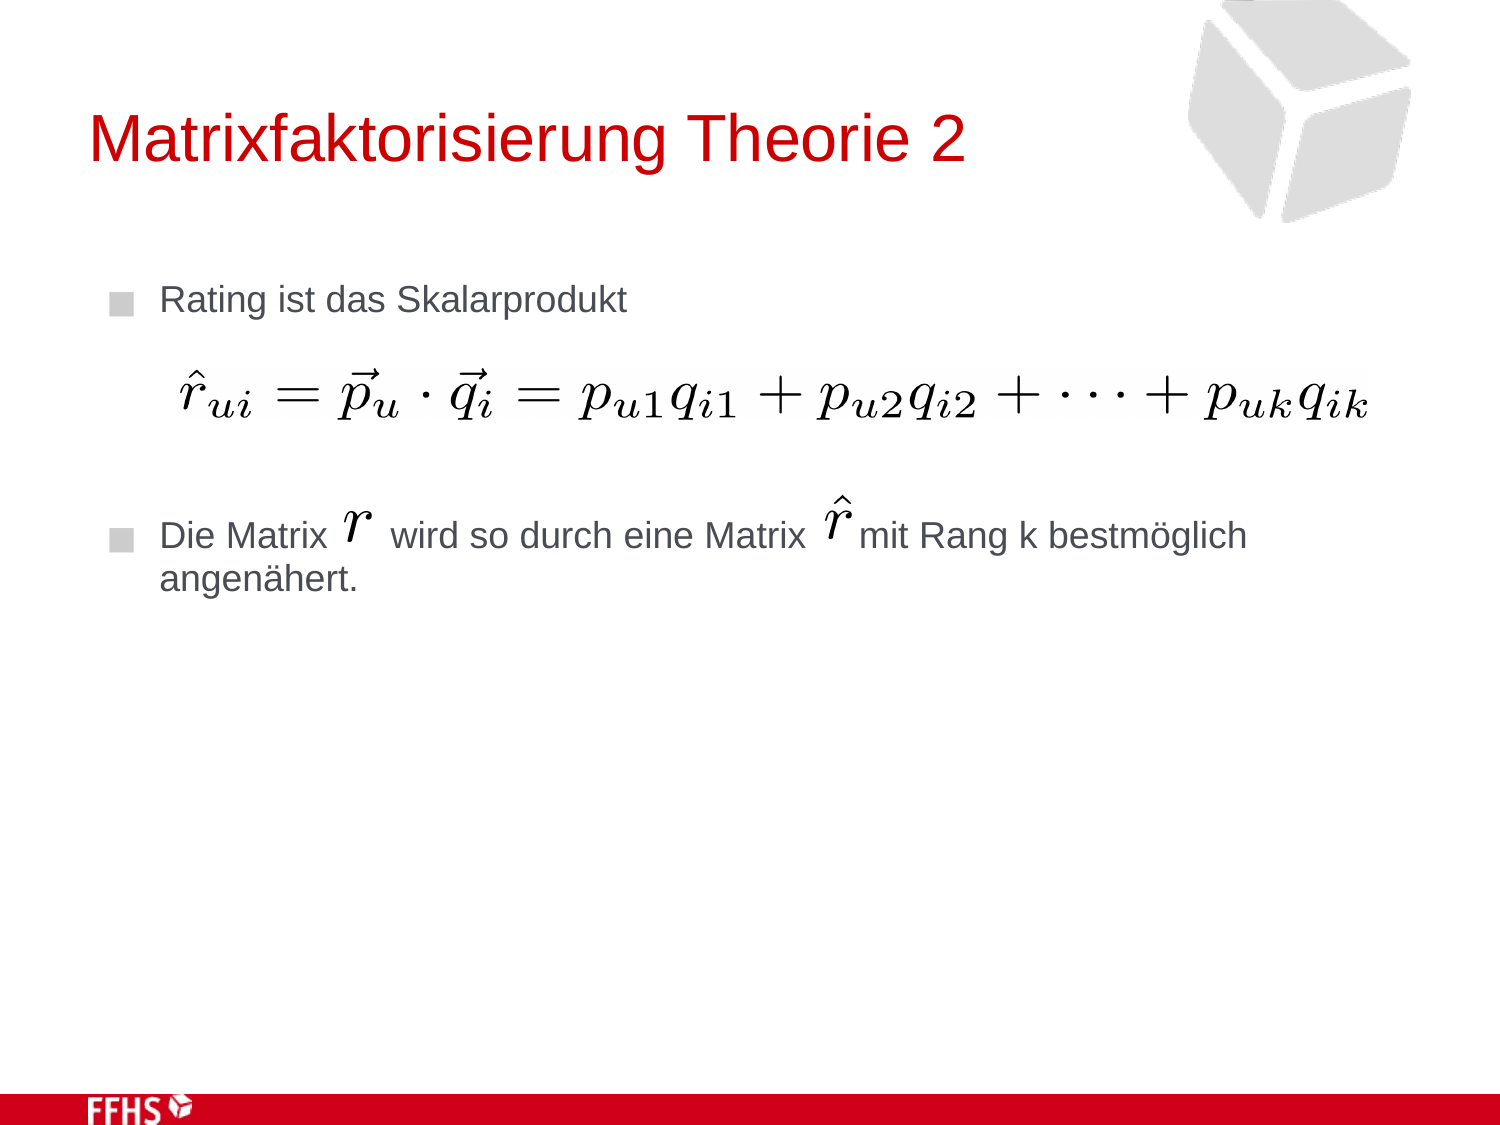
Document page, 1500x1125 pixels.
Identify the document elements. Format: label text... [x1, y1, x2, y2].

list Rating ist das Skalarprodukt Die Matrix wird so durch eine Matrix mit Rang k bestmöglich angenähert. [88, 278, 1412, 1081]
picture [0, 1094, 1500, 1125]
title Matrixfaktorisierung Theorie 2 [88, 56, 1176, 220]
picture [180, 368, 1367, 421]
picture [825, 494, 852, 539]
picture [344, 511, 372, 542]
picture [1188, 0, 1411, 223]
